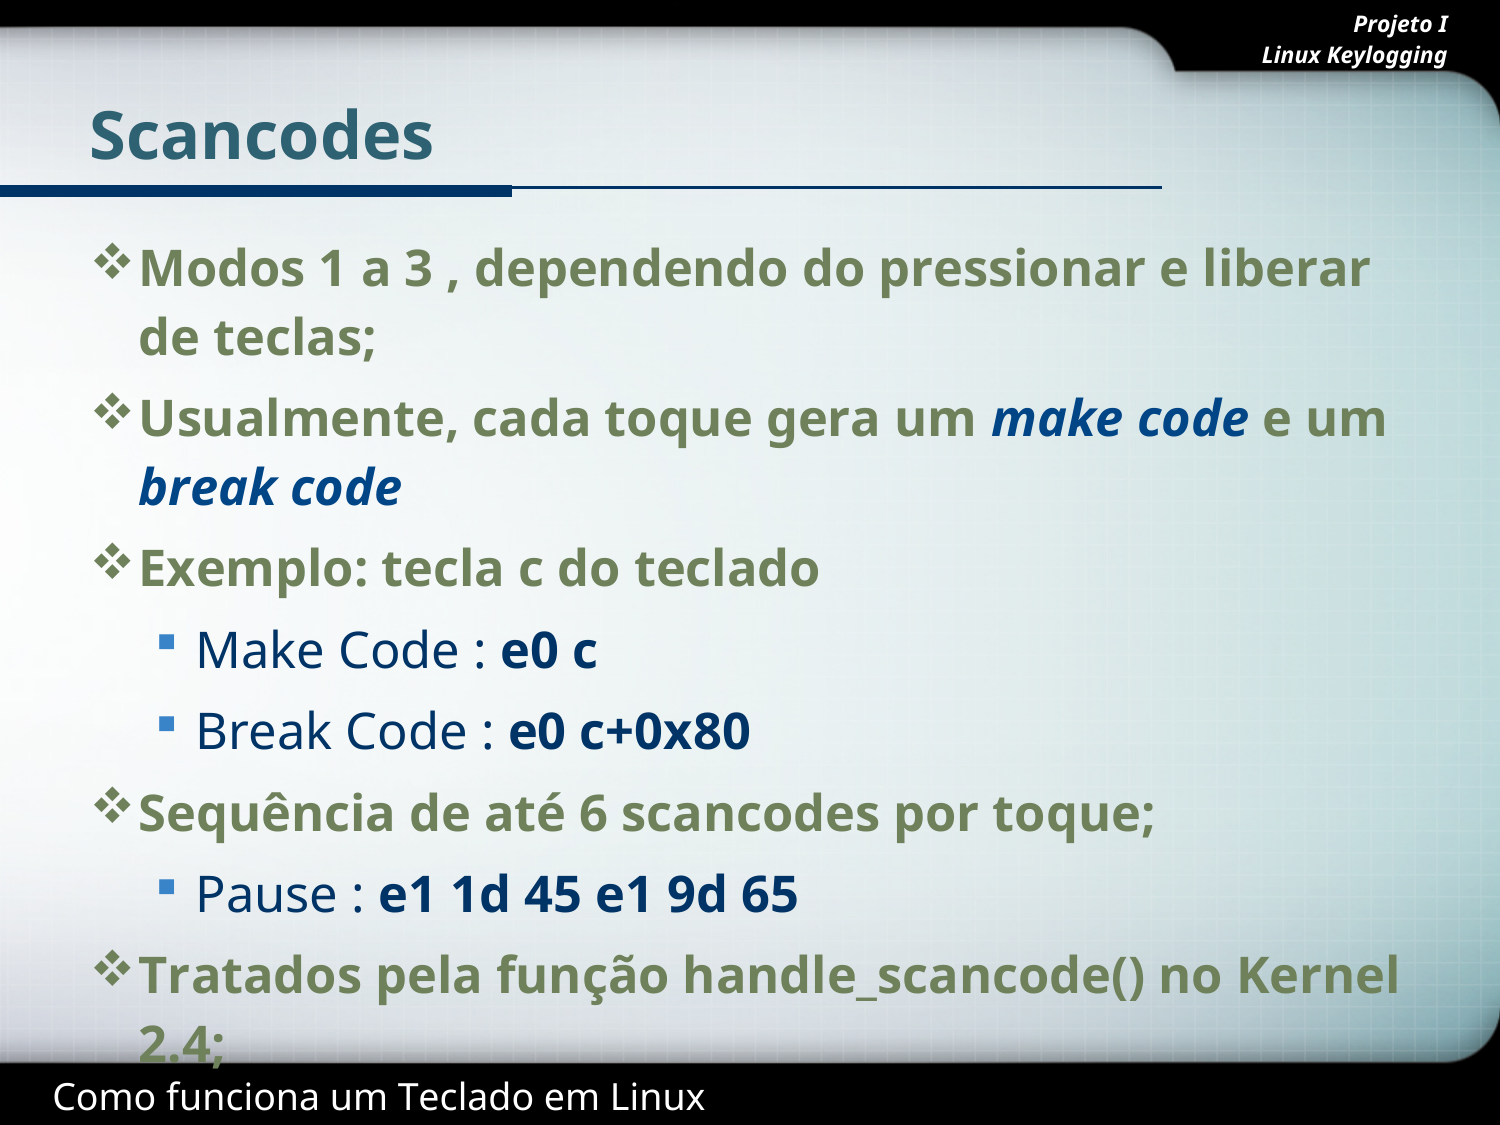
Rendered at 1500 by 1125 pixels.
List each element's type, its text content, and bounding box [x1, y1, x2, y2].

picture [0, 0, 1500, 1125]
list Modos 1 a 3 , dependendo do pressionar e liberar de teclas; Usualmente, cada toque gera um make code e um break code Exemplo: tecla c do teclado Make Code : e0 c Break Code : e0 c+0x80 Sequência de até 6 scancodes por toque; Pause : e1 1d 45 e1 9d 65 Tratados pela função handle_scancode() no Kernel 2.4; [75, 224, 1463, 1088]
title Scancodes [75, 85, 1338, 182]
text_box Como funciona um Teclado em Linux [37, 1065, 976, 1125]
